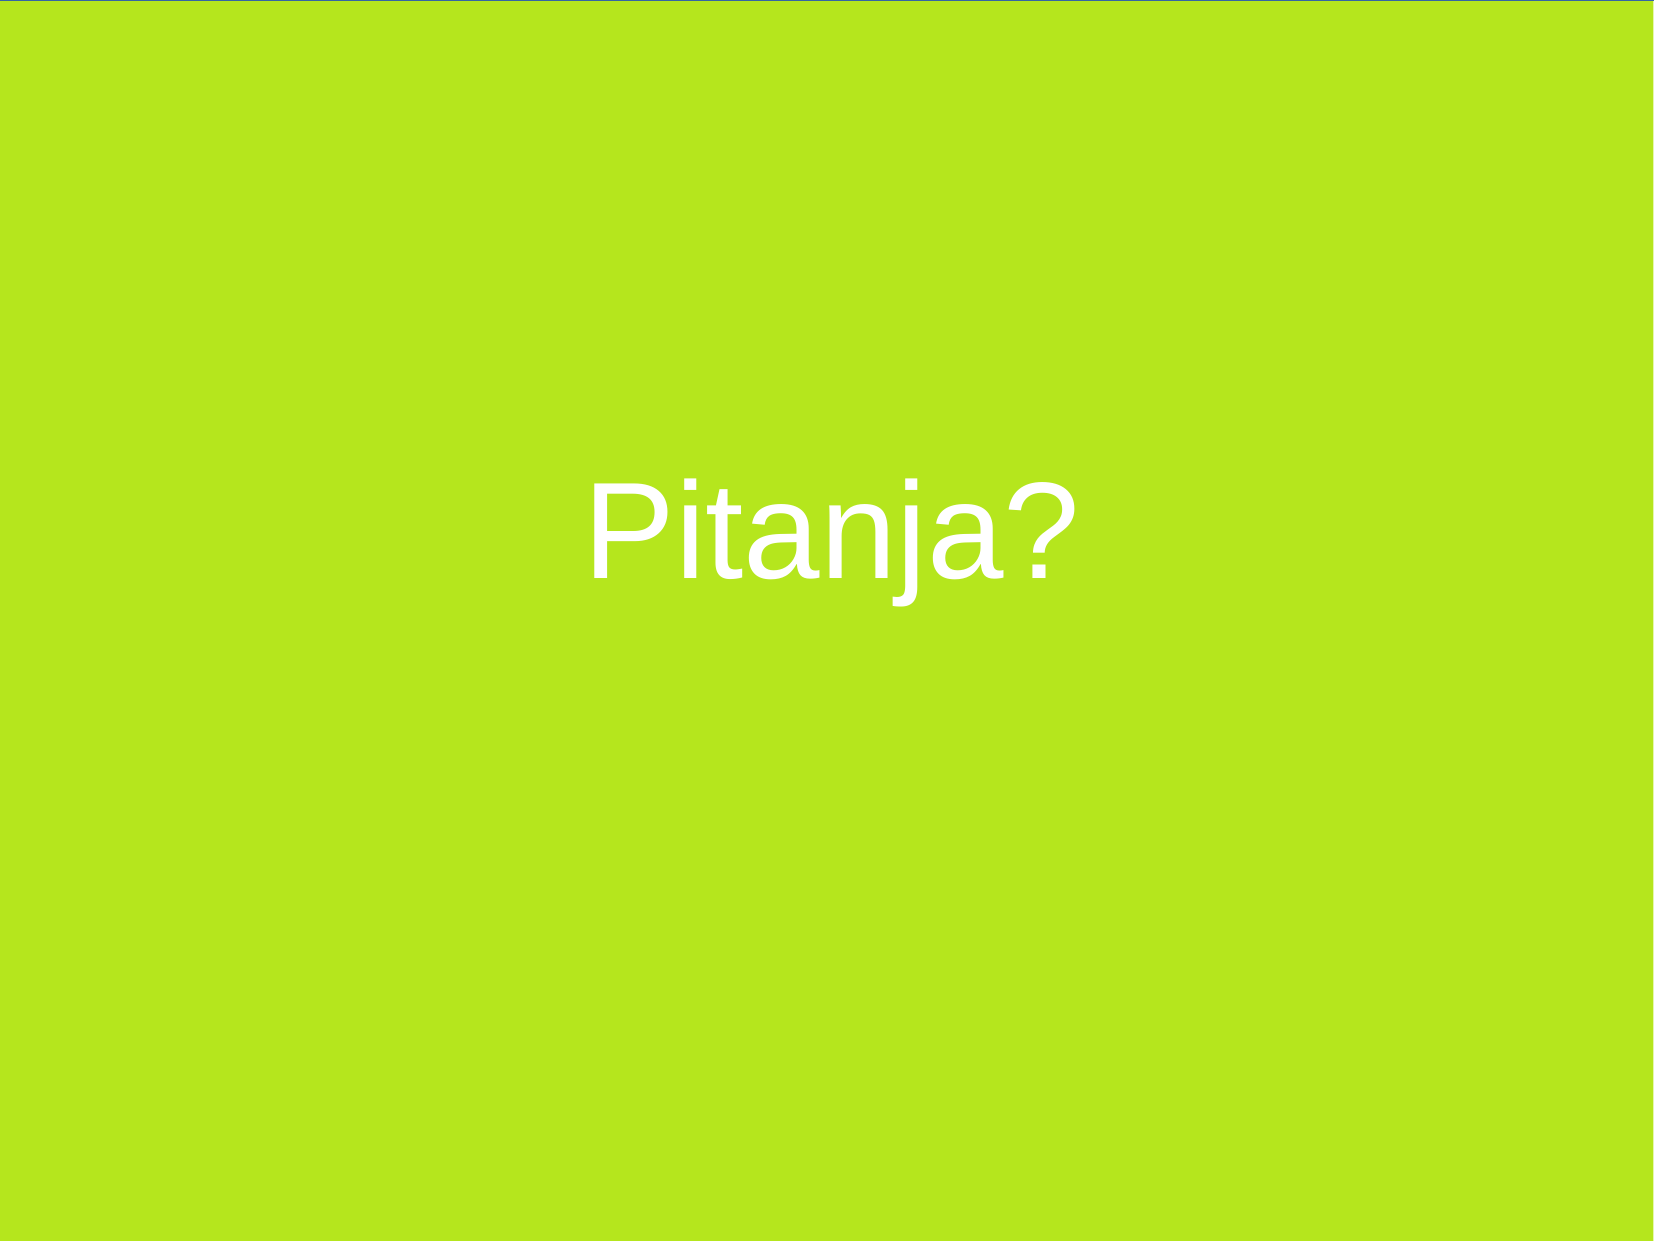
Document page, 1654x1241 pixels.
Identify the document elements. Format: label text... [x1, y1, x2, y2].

text_box [0, 0, 1654, 1241]
text_box Pitanja? [568, 446, 1096, 616]
